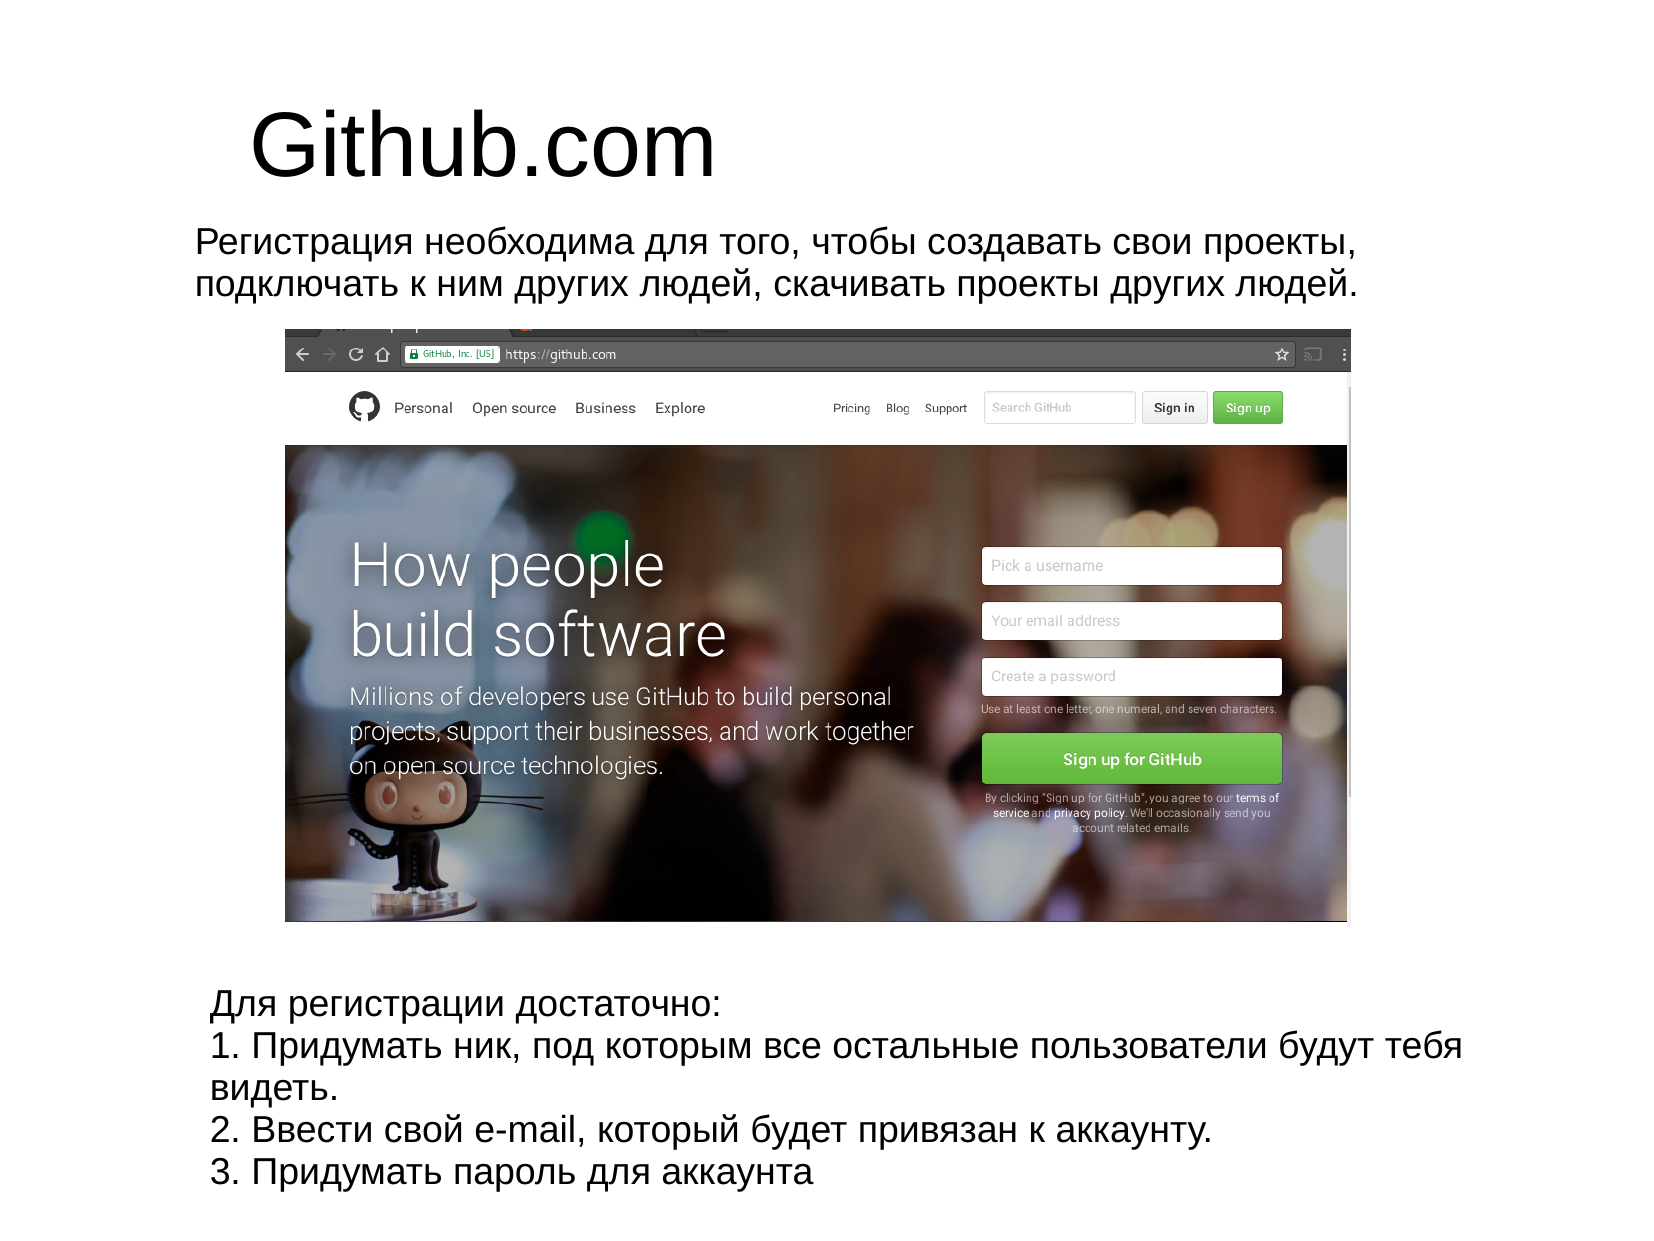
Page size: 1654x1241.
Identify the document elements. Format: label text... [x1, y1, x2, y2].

text_box Для регистрации достаточно: 1. Придумать ник, под которым все остальные пользователи будут тебя видеть. 2. Ввести свой e-mail, который будет привязан к аккаунту. 3. Придумать пароль для аккаунта [195, 975, 1516, 1241]
title Github.com [82, 49, 886, 241]
picture [285, 481, 1351, 927]
text_box Регистрация необходима для того, чтобы создавать свои проекты, подключать к ним других людей, скачивать проекты других людей. [180, 213, 1501, 481]
